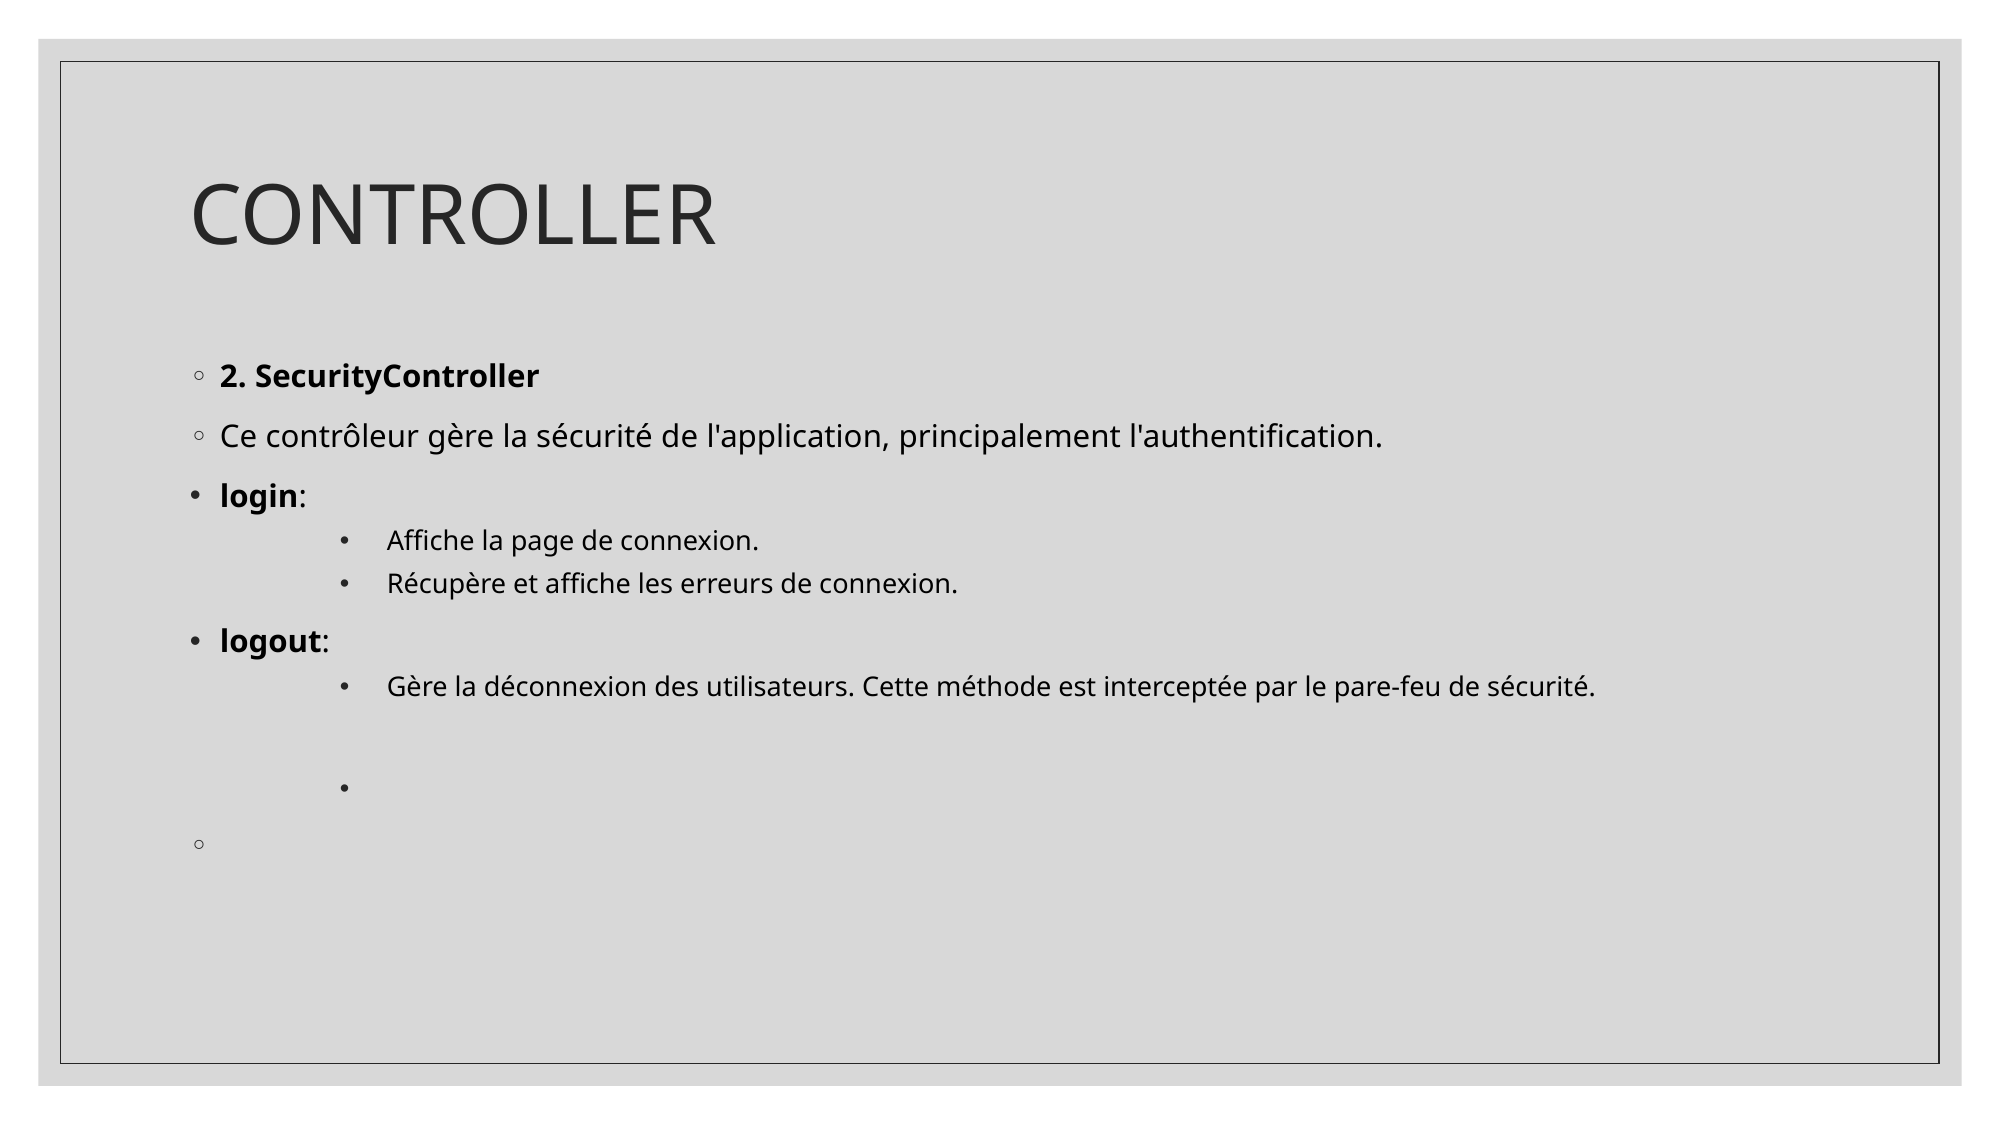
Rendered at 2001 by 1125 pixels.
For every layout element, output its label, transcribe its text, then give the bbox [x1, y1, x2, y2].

list 2. SecurityController Ce contrôleur gère la sécurité de l'application, principalement l'authentification. login: Affiche la page de connexion. Récupère et affiche les erreurs de connexion. logout: Gère la déconnexion des utilisateurs. Cette méthode est interceptée par le pare-feu de sécurité. [174, 345, 1825, 977]
title CONTROLLER [174, 105, 1825, 331]
